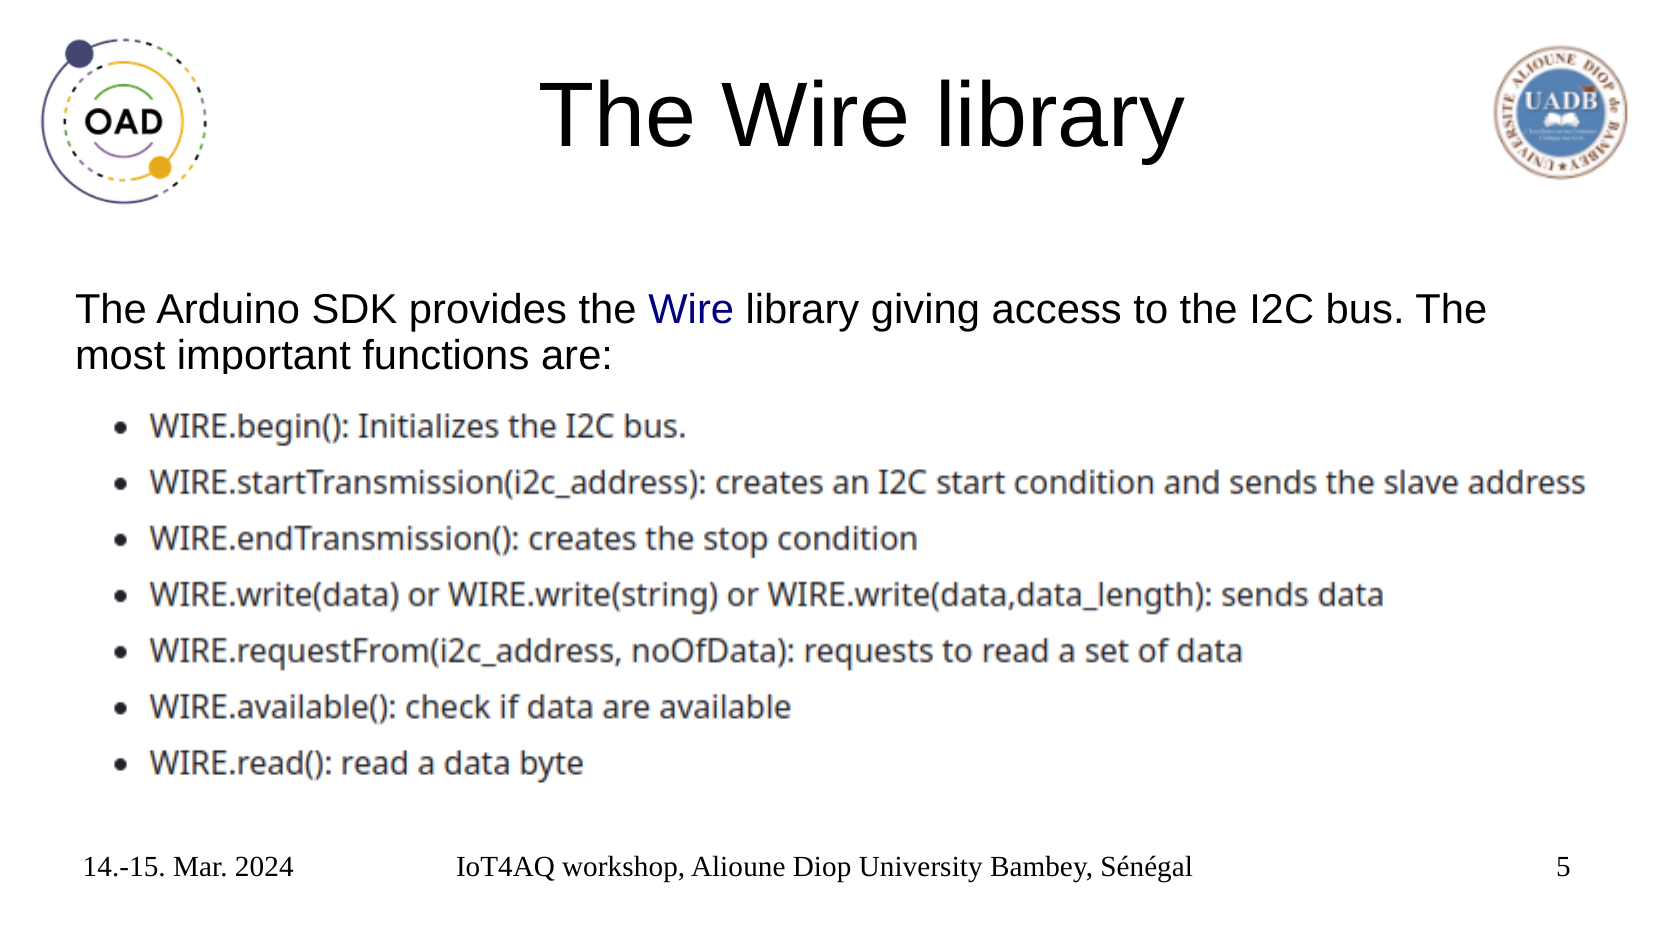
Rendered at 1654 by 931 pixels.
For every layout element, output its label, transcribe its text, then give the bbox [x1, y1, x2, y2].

title The Wire library [278, 37, 1446, 193]
list The Arduino SDK provides the Wire library giving access to the I2C bus. The most important functions are: [75, 285, 1564, 826]
picture [1482, 37, 1641, 188]
picture [0, 24, 242, 225]
picture [89, 374, 1633, 805]
